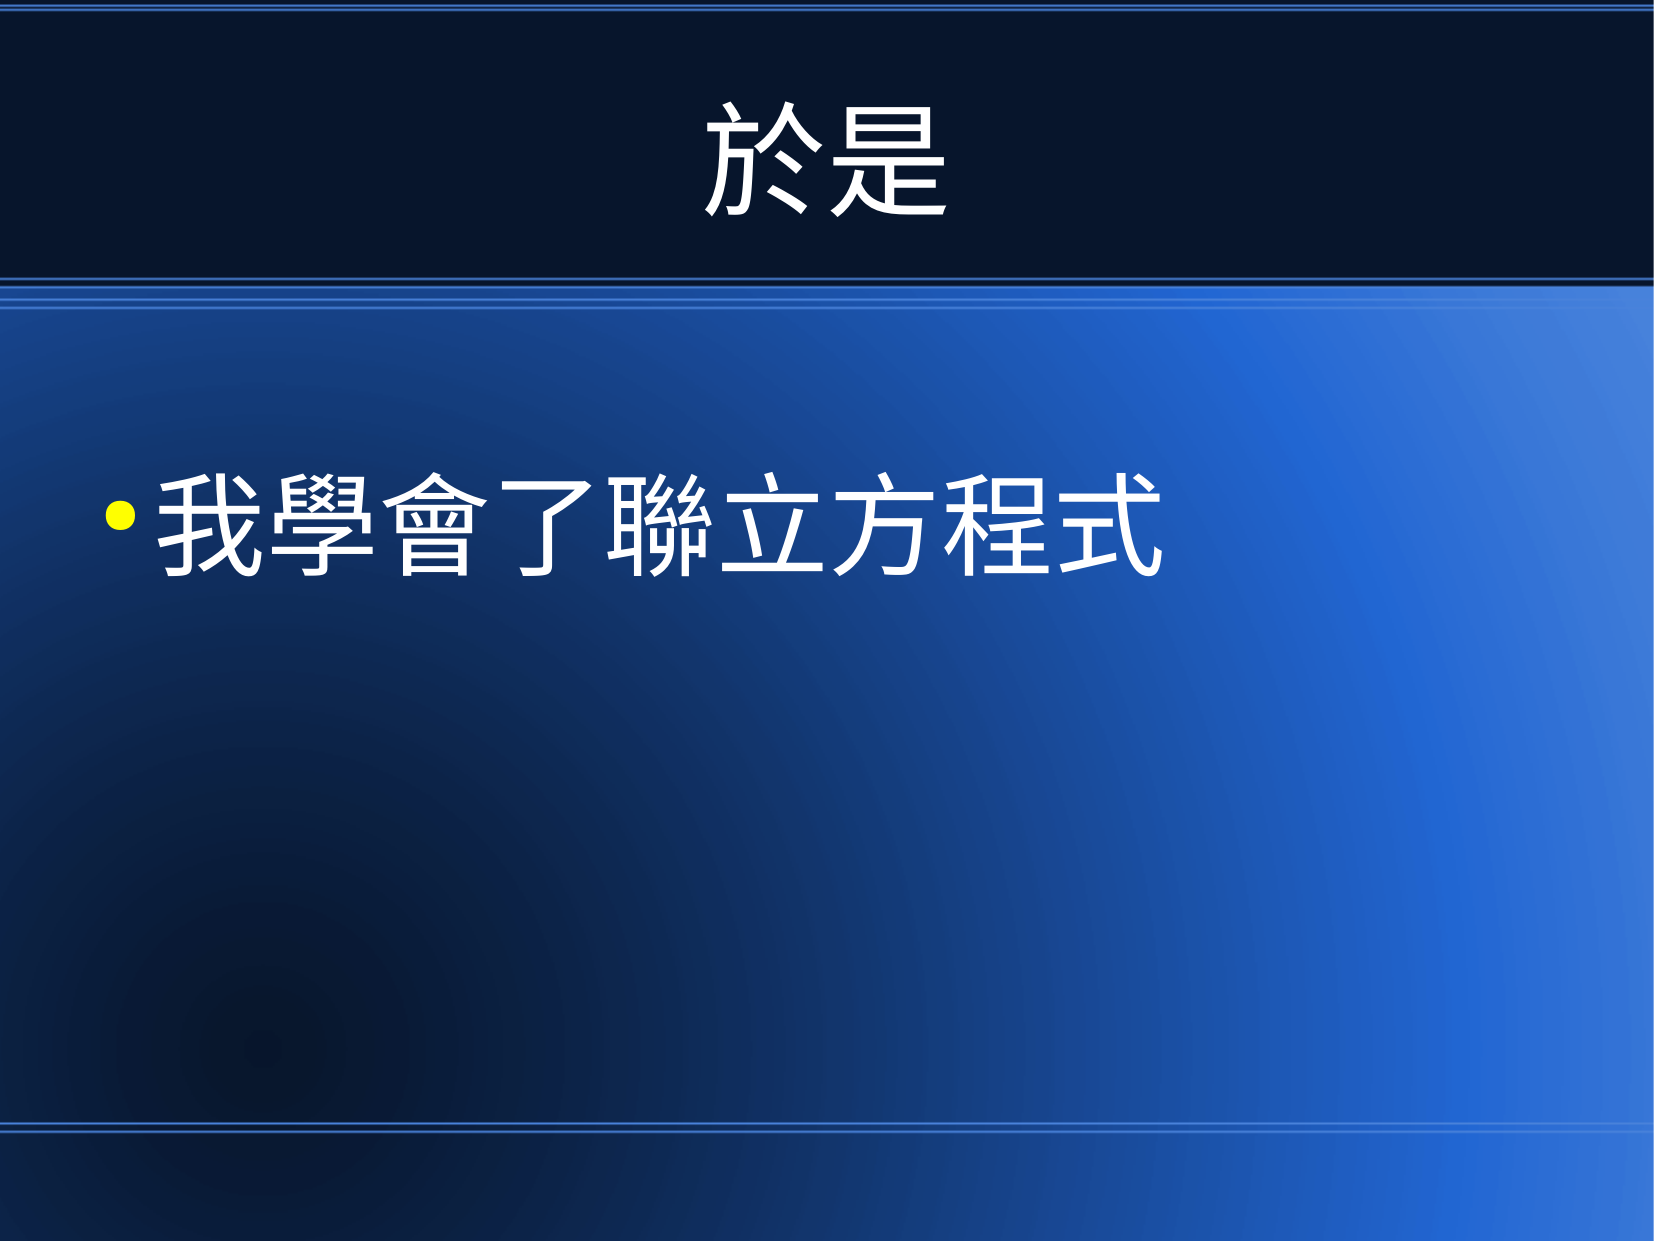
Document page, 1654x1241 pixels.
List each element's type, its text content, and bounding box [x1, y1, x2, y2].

picture [0, 0, 1654, 1241]
list 我學會了聯立方程式 [82, 355, 1571, 1241]
title 於是 [82, 49, 1571, 257]
